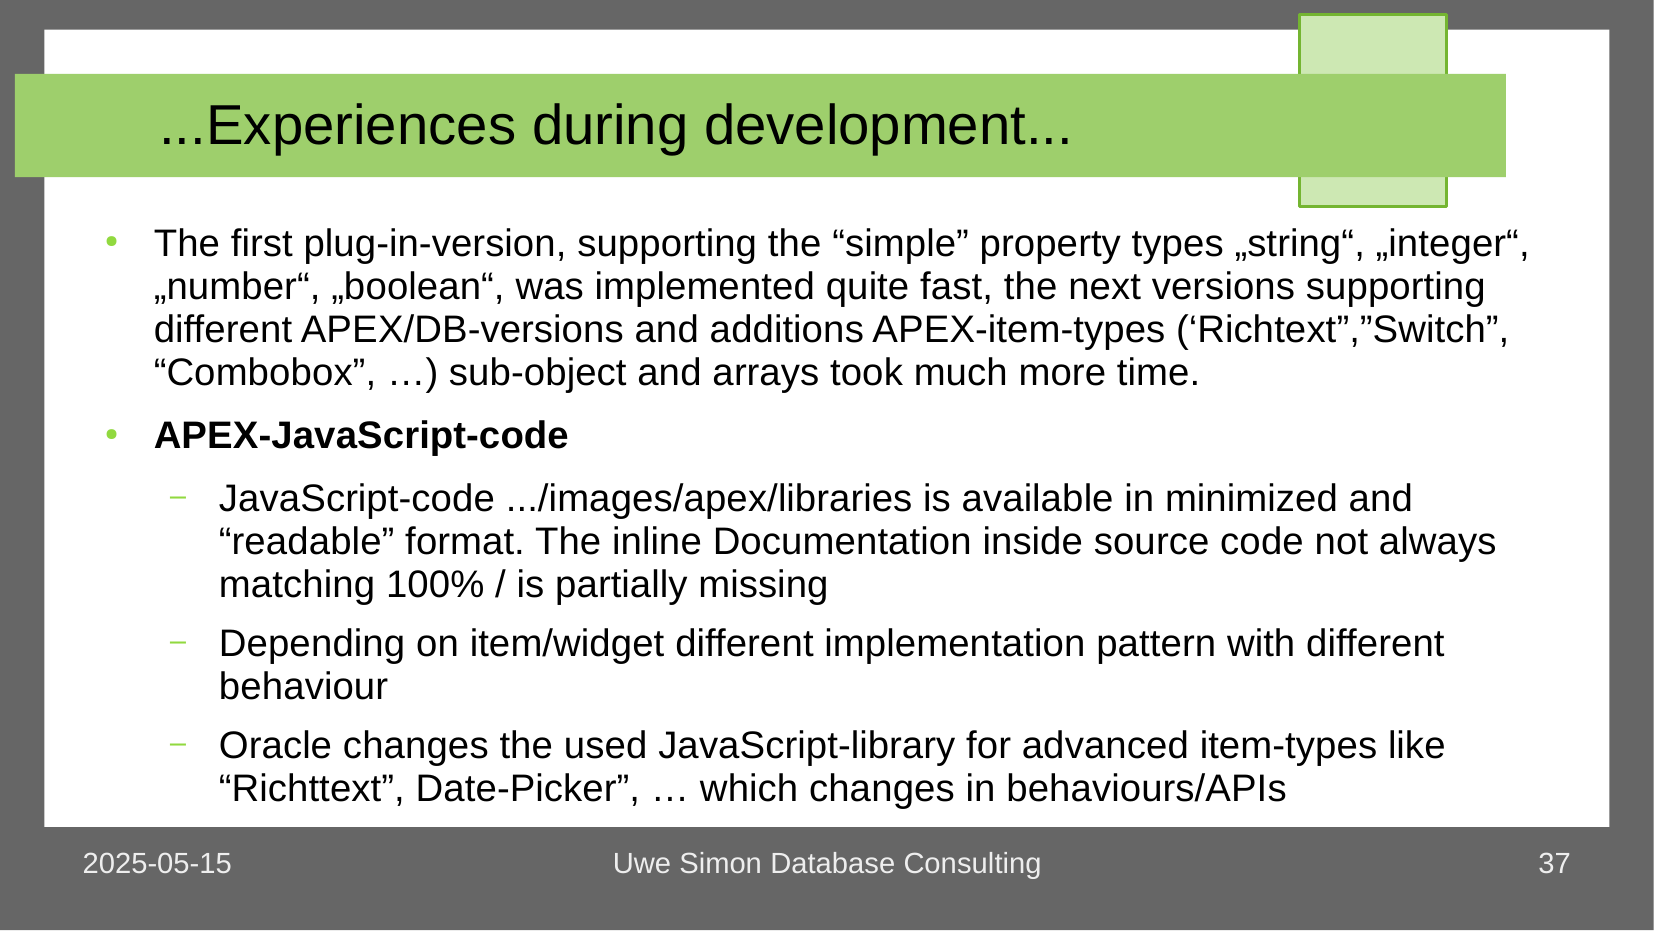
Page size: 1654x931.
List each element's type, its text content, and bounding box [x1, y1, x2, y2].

title ...Experiences during development... [88, 73, 1506, 178]
list The first plug-in-version, supporting the “simple” property types „string“, „integer“, „number“, „boolean“, was implemented quite fast, the next versions supporting different APEX/DB-versions and additions APEX-item-types (‘Richtext”,”Switch”, “Combobox”, …) sub-object and arrays took much more time. APEX-JavaScript-code JavaScript-code .../images/apex/libraries is available in minimized and “readable” format. The inline Documentation inside source code not always matching 100% / is partially missing Depending on item/widget different implementation pattern with different behaviour Oracle changes the used JavaScript-library for advanced item-types like “Richttext”, Date-Picker”, … which changes in behaviours/APIs [88, 221, 1565, 813]
